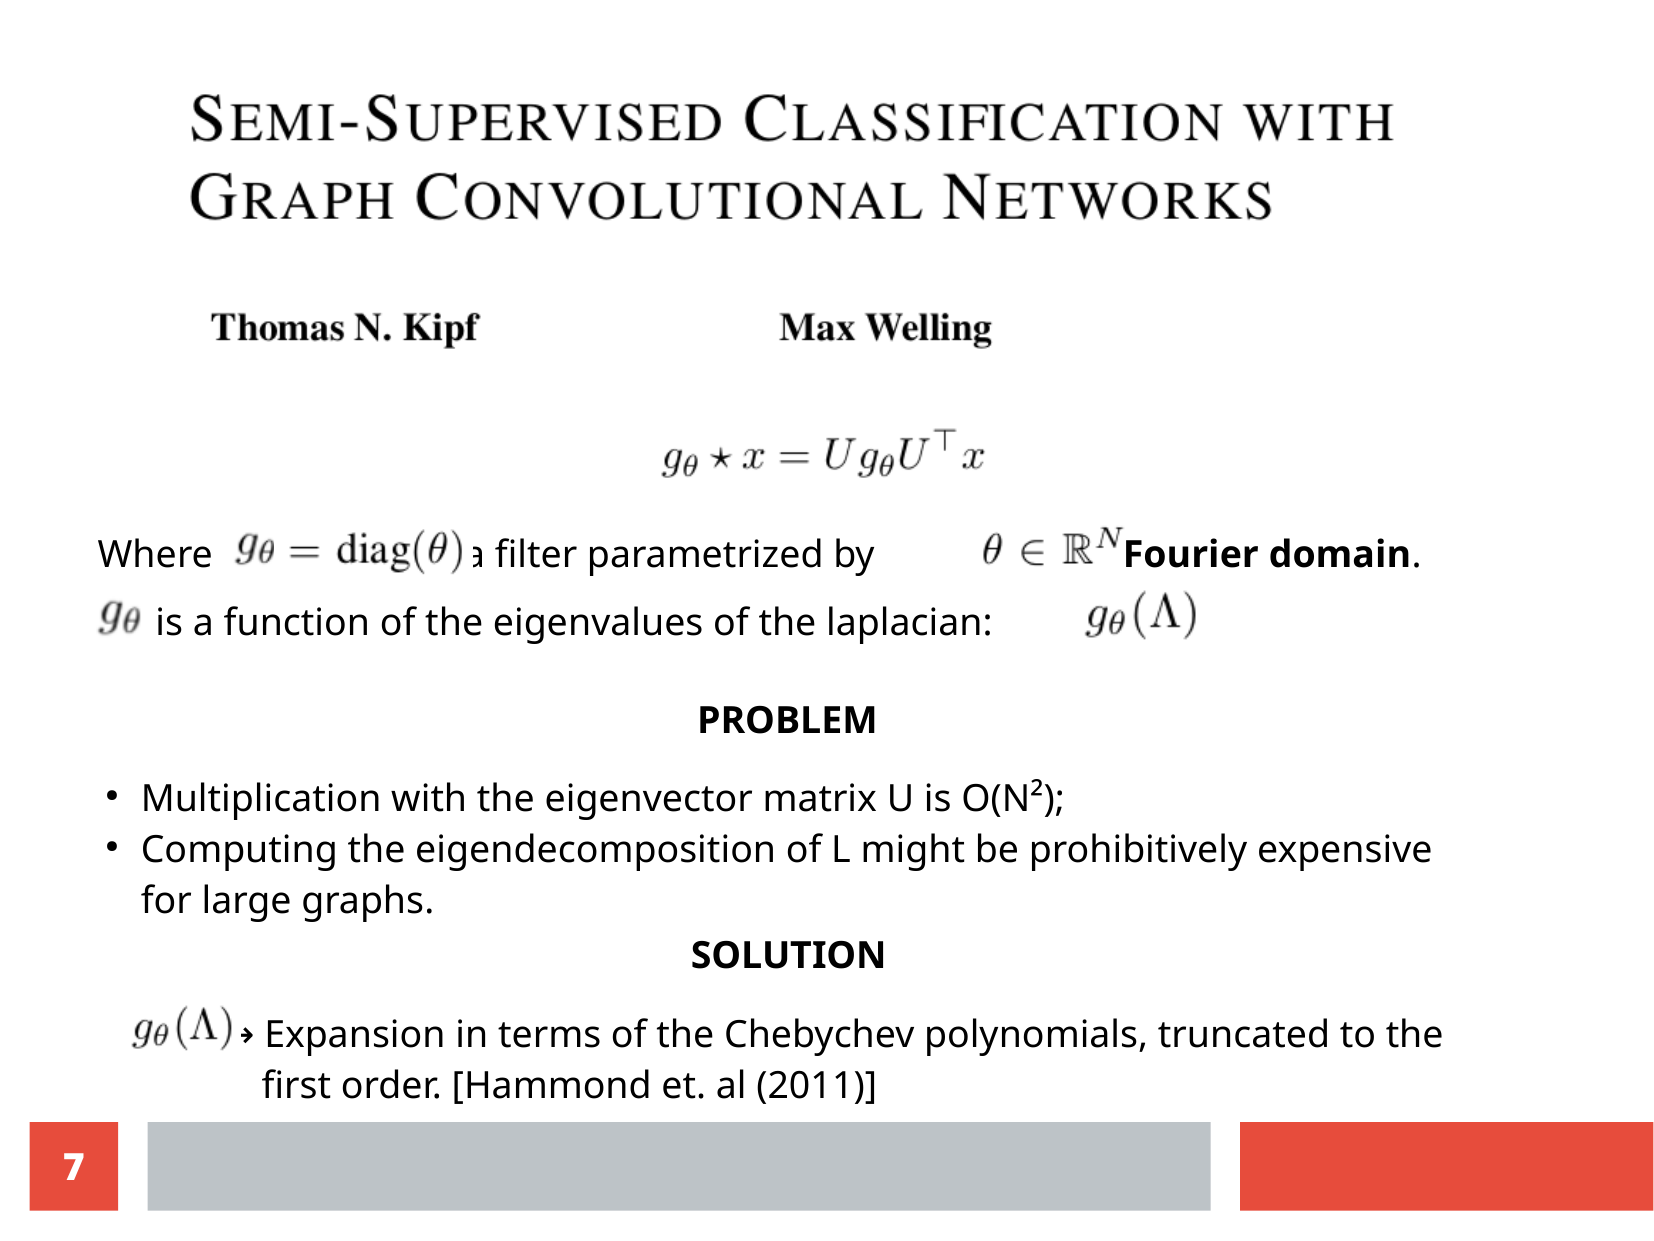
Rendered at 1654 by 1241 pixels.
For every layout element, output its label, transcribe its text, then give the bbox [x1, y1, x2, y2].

text_box PROBLEM [682, 685, 916, 745]
picture [1082, 588, 1201, 643]
text_box is a function of the eigenvalues of the laplacian: . [150, 588, 1229, 647]
text_box Where is a filter parametrized by in the Fourier domain. [284, 520, 1605, 579]
picture [129, 998, 241, 1052]
text_box Multiplication with the eigenvector matrix U is O(N²); Computing the eigendecomposition of L might be prohibitively expensive for large graphs. [90, 764, 1536, 910]
picture [979, 523, 1126, 570]
picture [228, 514, 473, 579]
picture [89, 580, 150, 650]
text_box Where is a filter parametrized by in the Fourier domain. [82, 520, 228, 579]
text_box SOLUTION [676, 921, 921, 980]
text_box → Expansion in terms of the Chebychev polynomials, truncated to the first order. [Hammond et. al (2011)] [120, 1000, 1573, 1103]
picture [0, 0, 1654, 356]
picture [621, 394, 993, 497]
